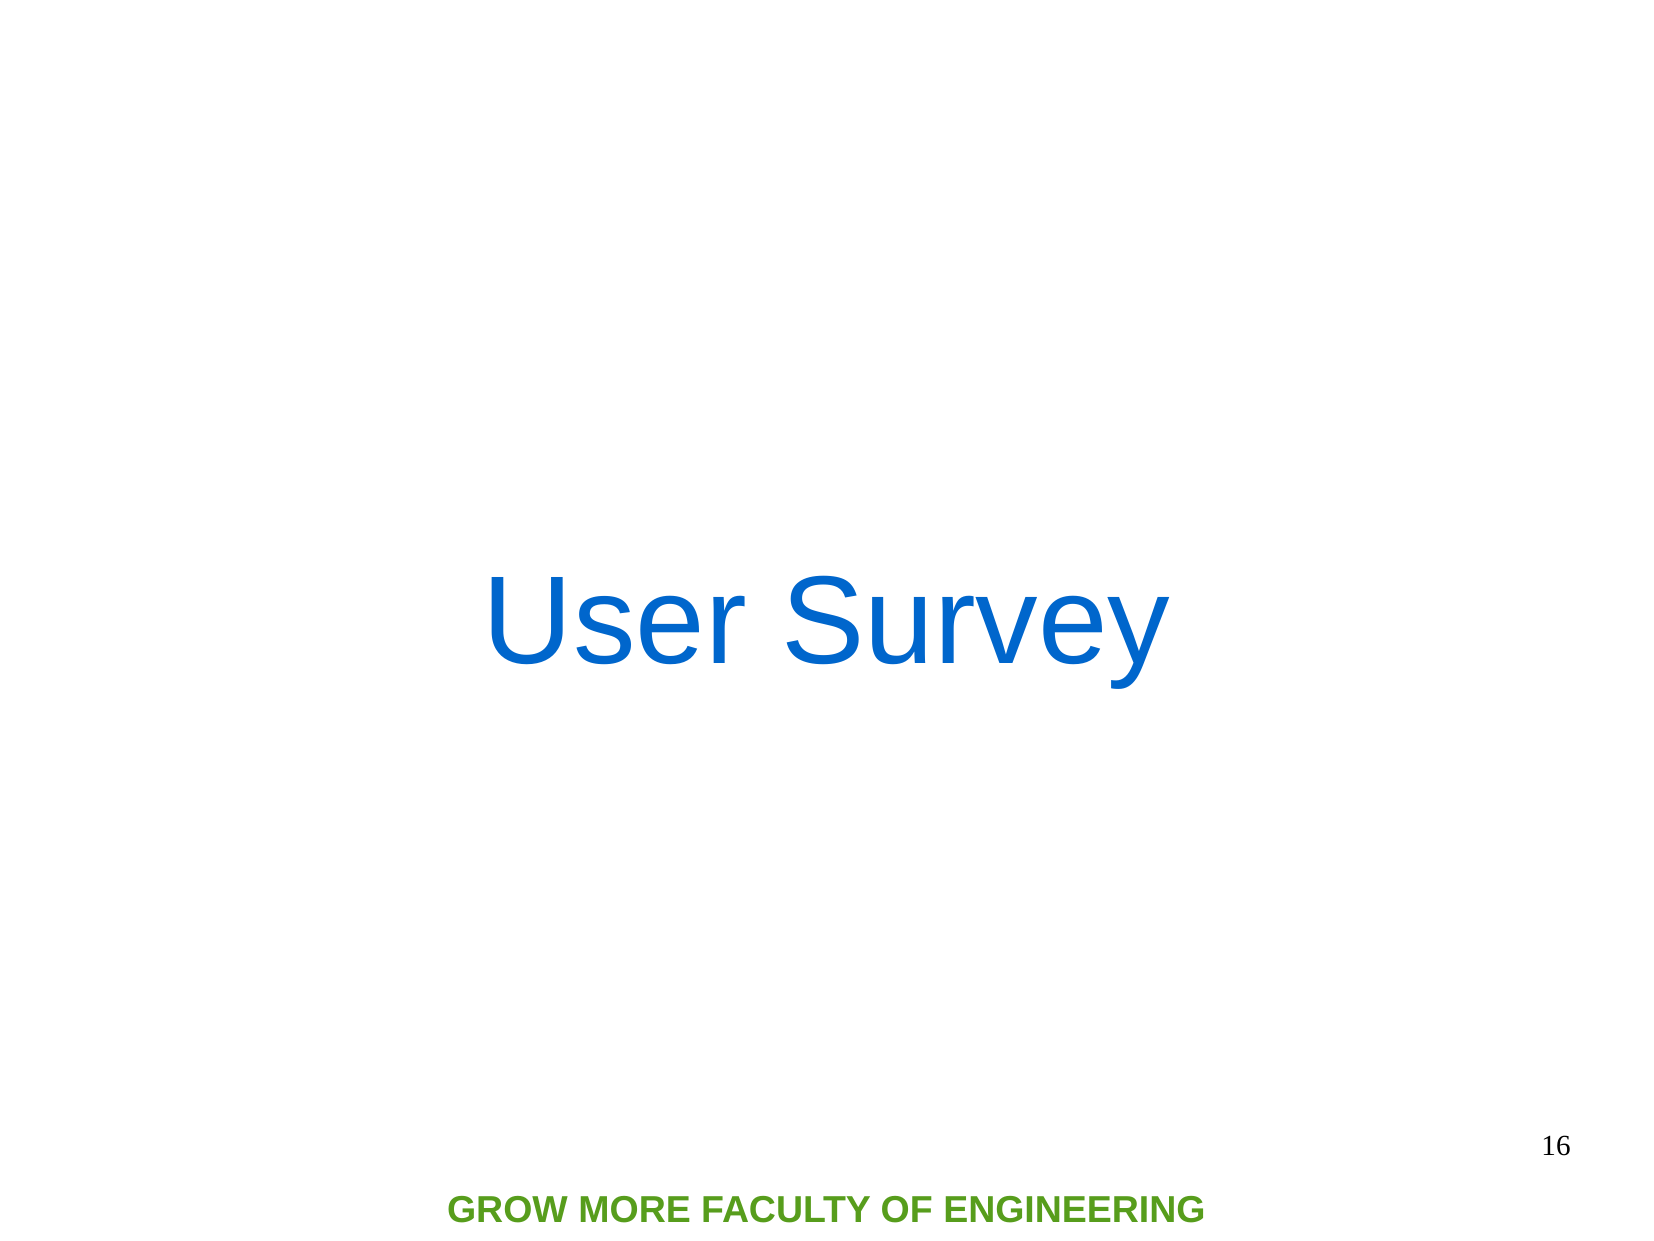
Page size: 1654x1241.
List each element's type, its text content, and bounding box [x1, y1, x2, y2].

title User Survey [82, 516, 1571, 724]
